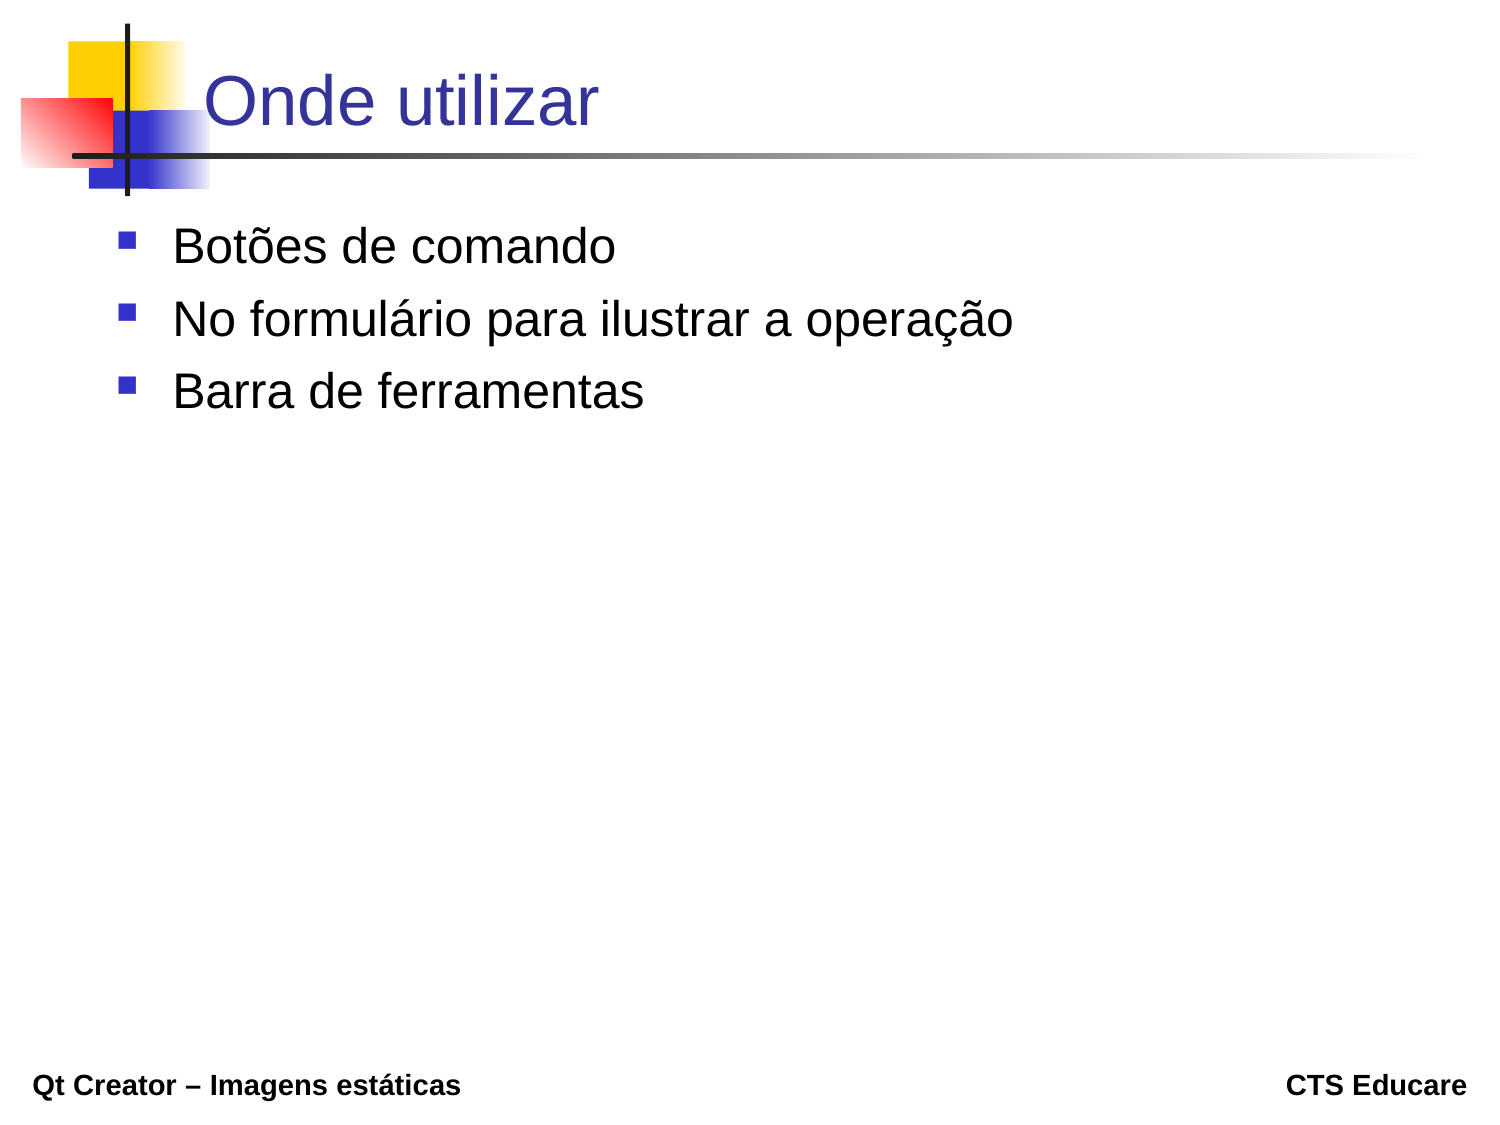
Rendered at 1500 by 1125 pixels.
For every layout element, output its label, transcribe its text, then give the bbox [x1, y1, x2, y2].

title Onde utilizar [188, 46, 1468, 149]
list Botões de comando No formulário para ilustrar a operação Barra de ferramentas [100, 206, 1447, 1024]
